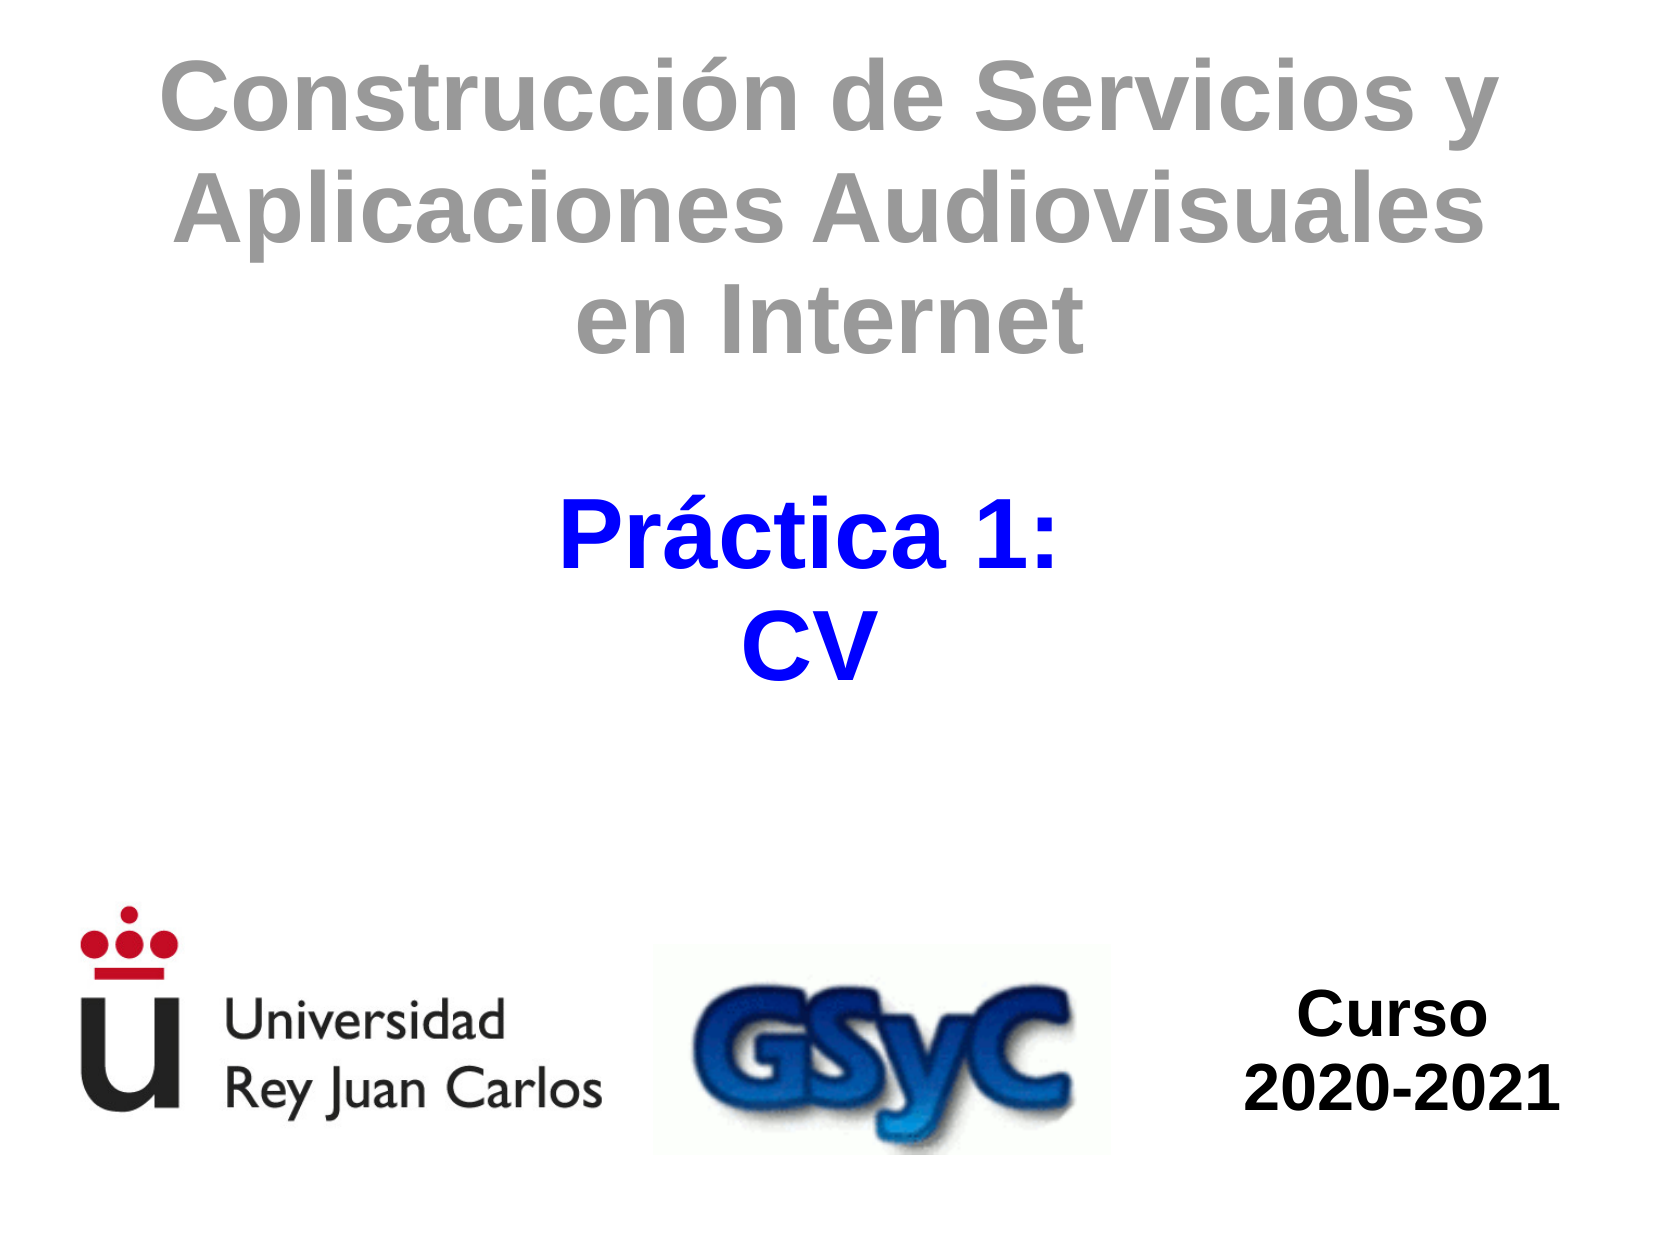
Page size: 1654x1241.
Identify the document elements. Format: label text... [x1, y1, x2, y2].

title Curso 2020-2021 [1200, 975, 1606, 1126]
picture [653, 944, 1111, 1156]
picture [46, 884, 631, 1141]
title Práctica 1: CV [135, 478, 1486, 702]
title Construcción de Servicios y Aplicaciones Audiovisuales en Internet [144, 39, 1516, 376]
